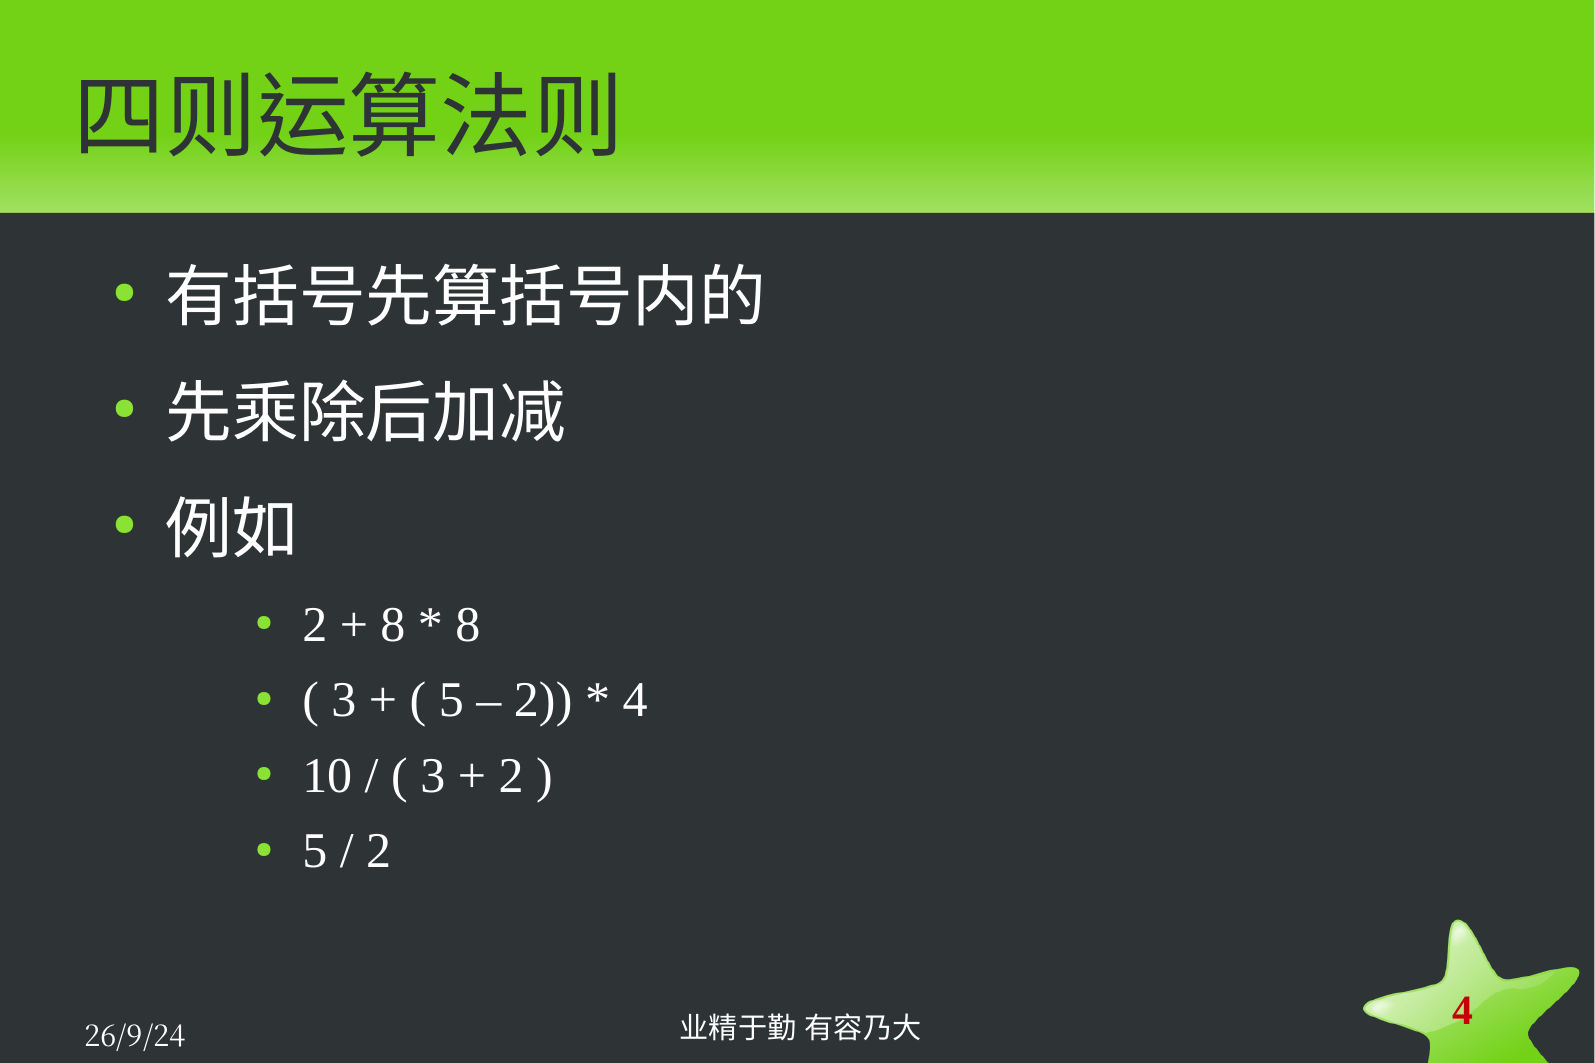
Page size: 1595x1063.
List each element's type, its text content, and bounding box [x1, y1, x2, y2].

title 四则运算法则 [74, 25, 1510, 203]
picture [0, 0, 1595, 1063]
list 有括号先算括号内的 先乘除后加减 例如 2 + 8 * 8 ( 3 + ( 5 – 2)) * 4 10 / ( 3 + 2 ) 5 / 2 [79, 248, 1515, 951]
